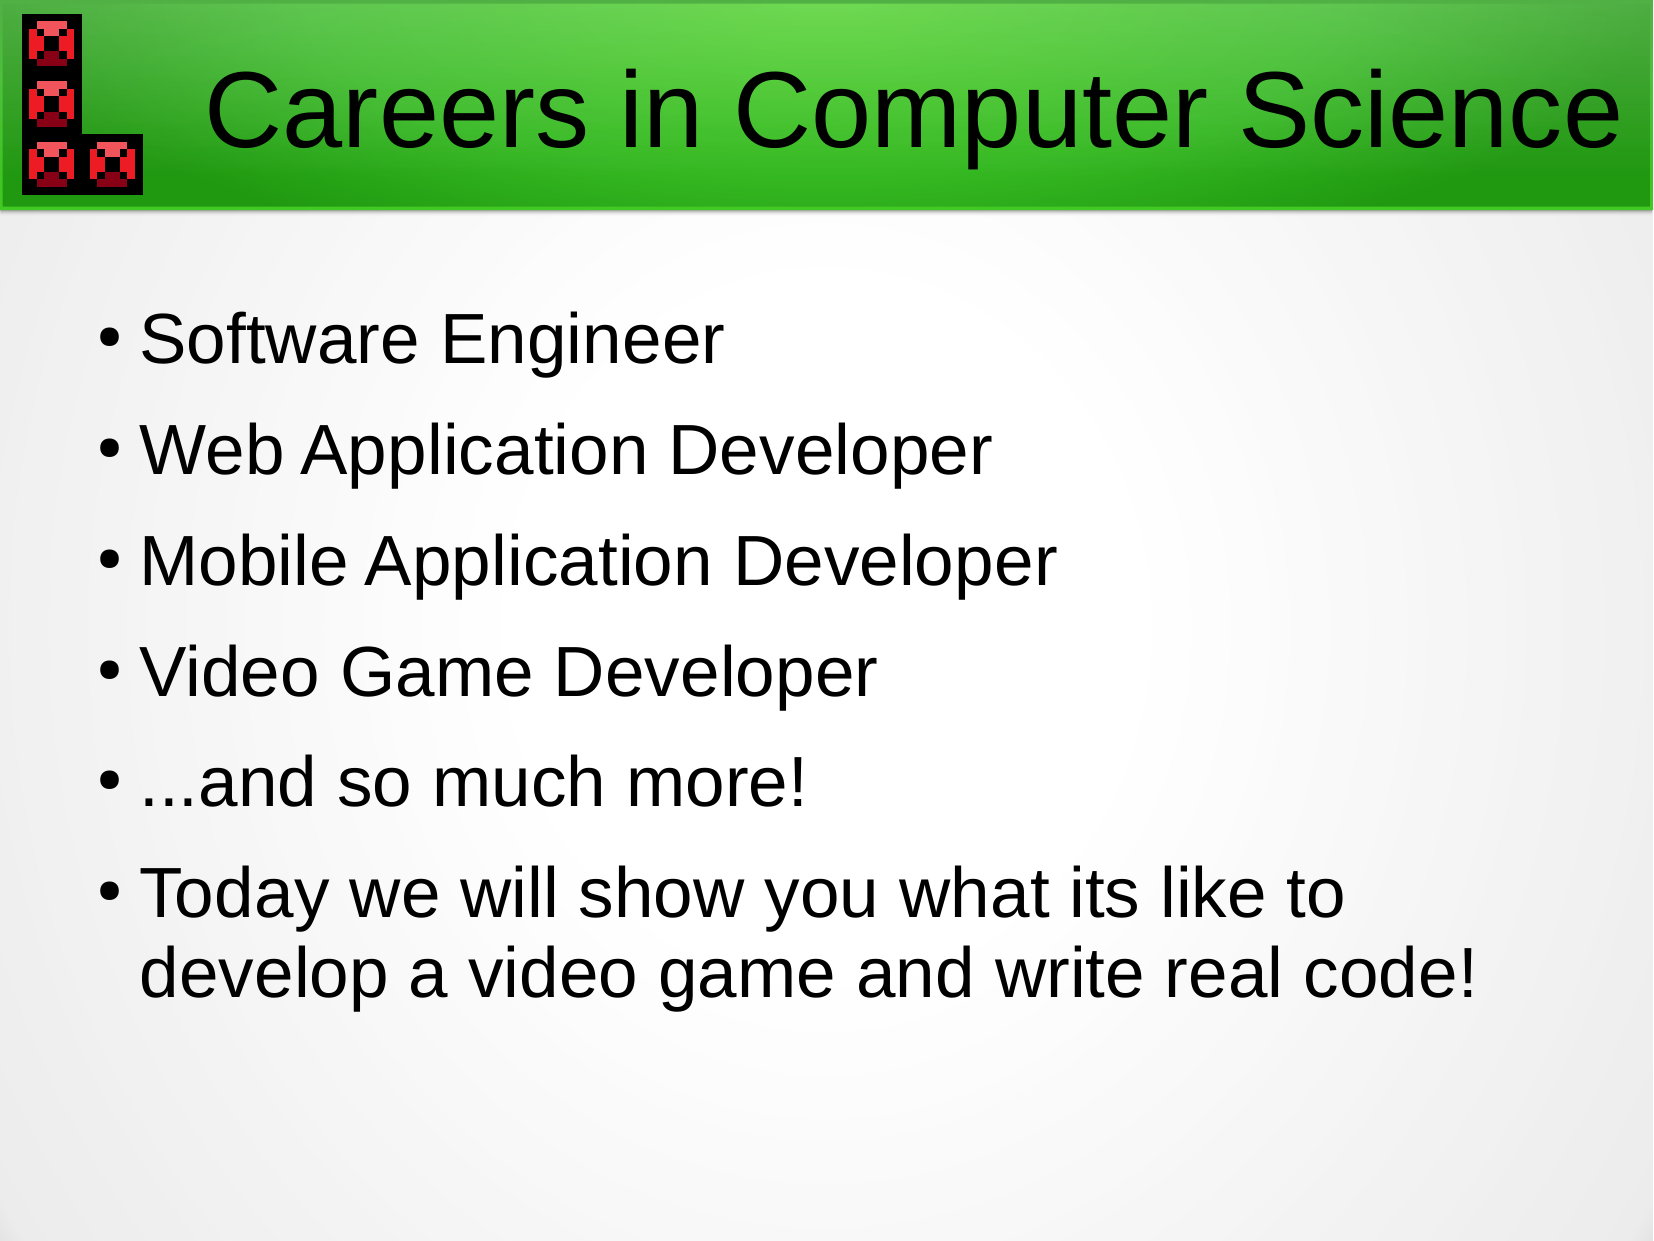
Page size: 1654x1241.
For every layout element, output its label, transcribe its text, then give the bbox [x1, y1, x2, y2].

list Software Engineer Web Application Developer Mobile Application Developer Video Game Developer ...and so much more! Today we will show you what its like to develop a video game and write real code! [82, 299, 1571, 1019]
picture [22, 14, 143, 195]
title Careers in Computer Science [195, 30, 1636, 190]
